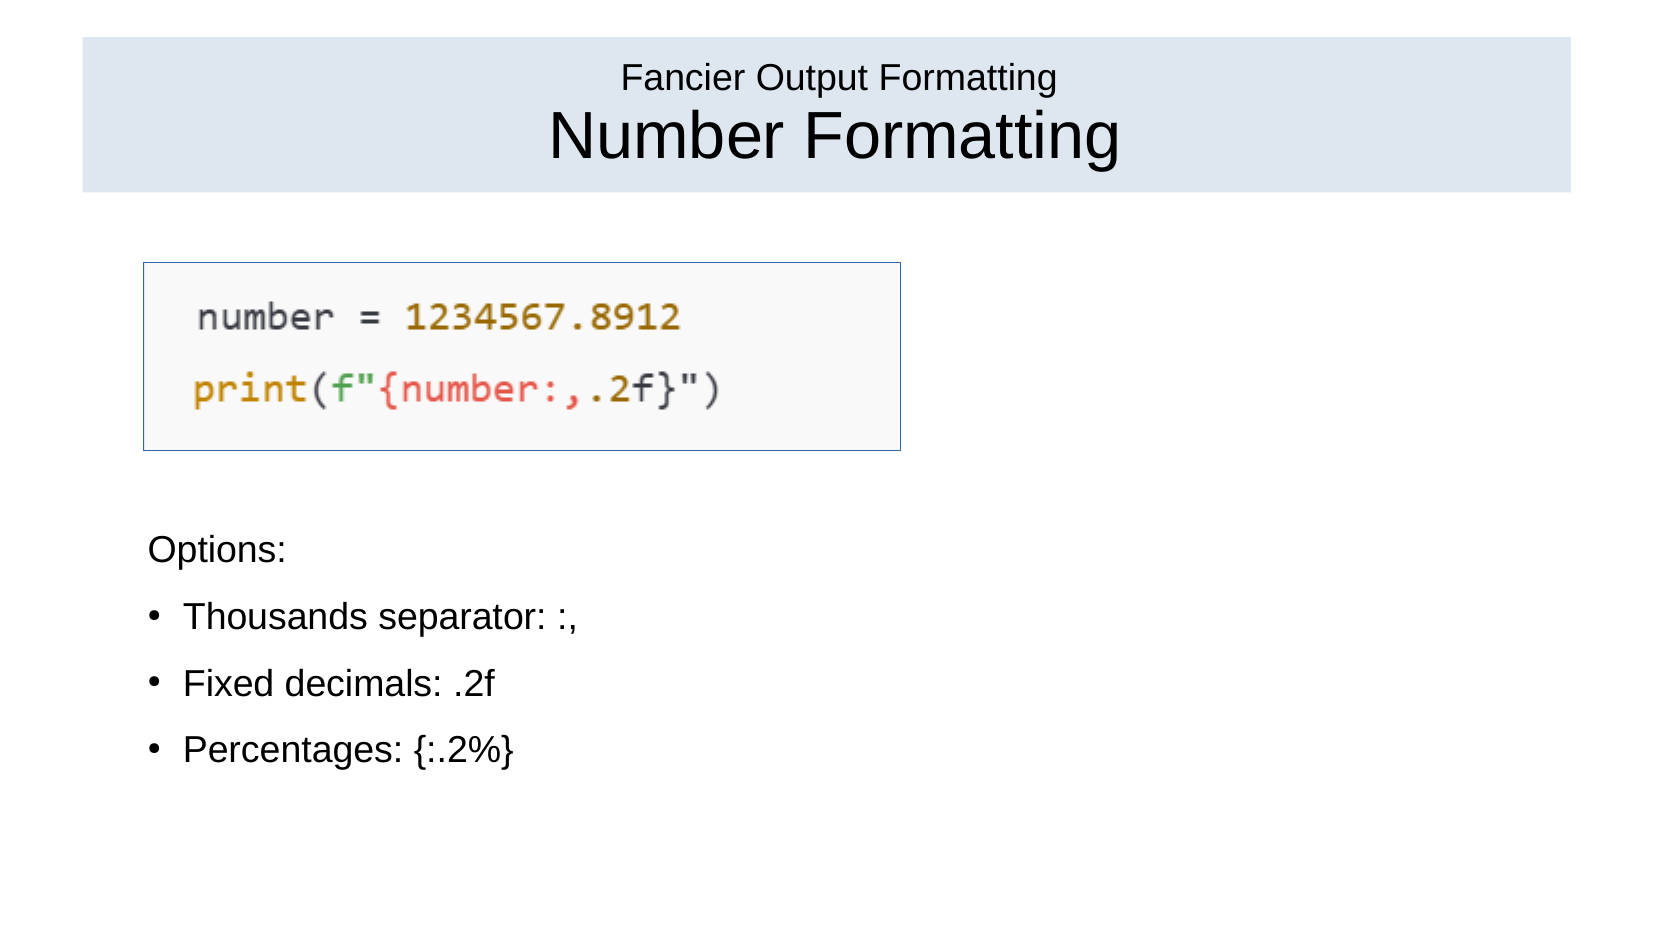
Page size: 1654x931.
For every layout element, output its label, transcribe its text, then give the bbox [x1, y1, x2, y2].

text_box Options: Thousands separator: :, Fixed decimals: .2f Percentages: {:.2%} [132, 521, 1276, 931]
title Fancier Output Formatting Number Formatting [82, 37, 1571, 193]
picture [143, 262, 901, 451]
